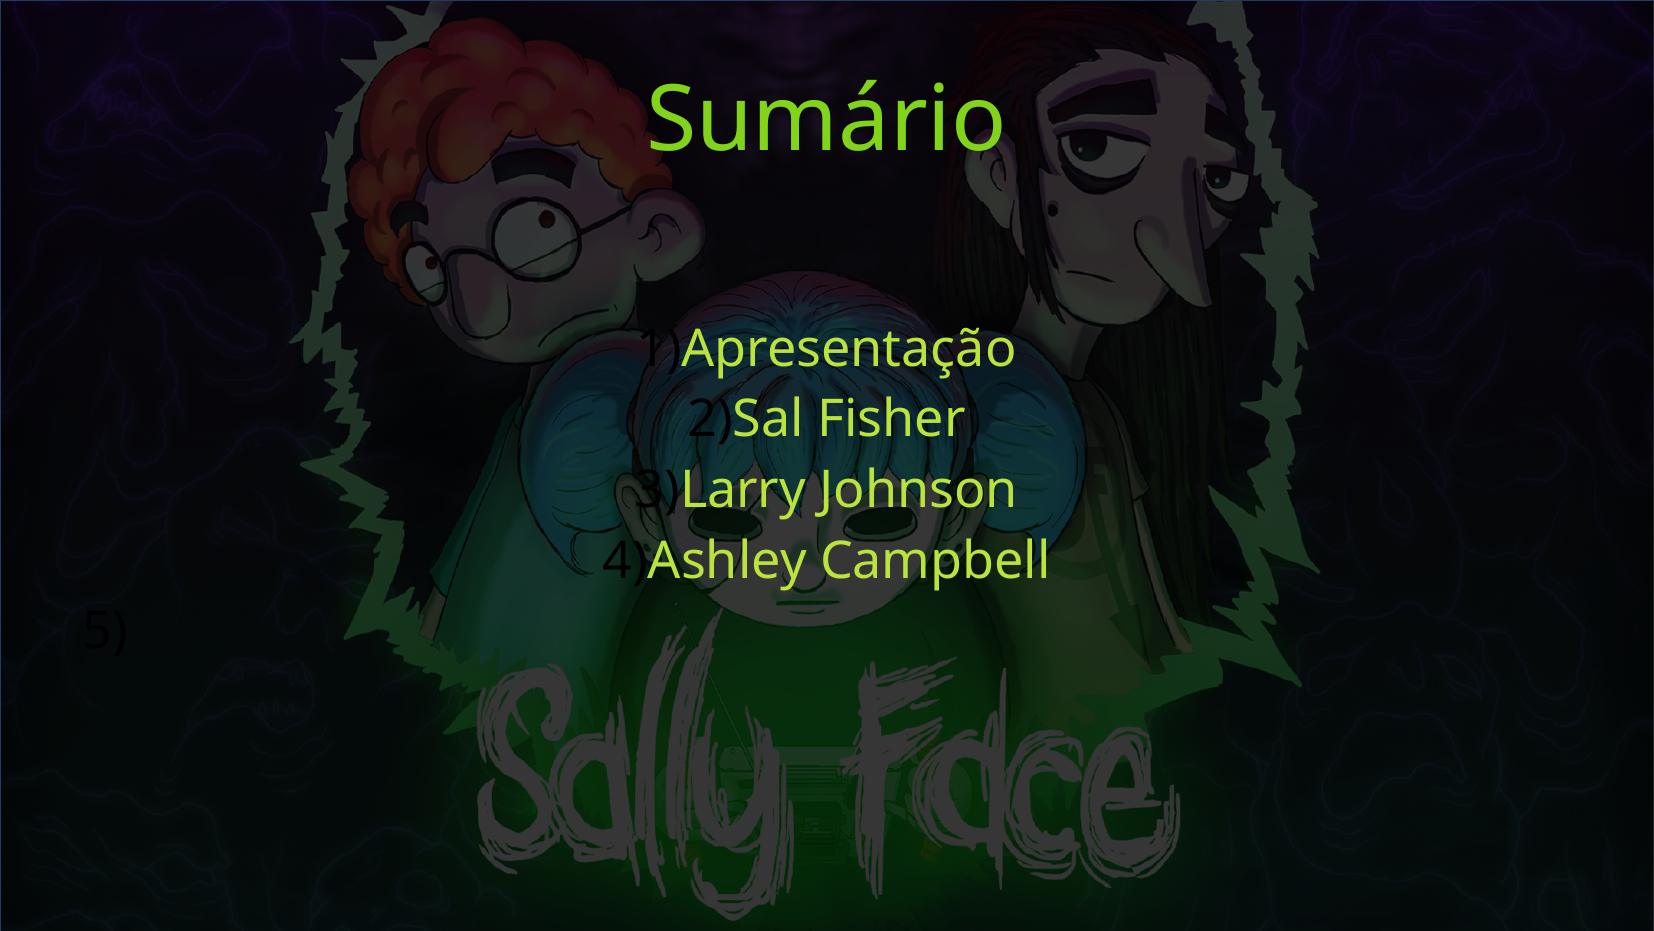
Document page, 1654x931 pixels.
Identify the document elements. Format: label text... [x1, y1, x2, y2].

subtitle Apresentação Sal Fisher Larry Johnson Ashley Campbell [82, 217, 1571, 758]
title Sumário [82, 37, 1571, 193]
text_box [0, 0, 1654, 931]
